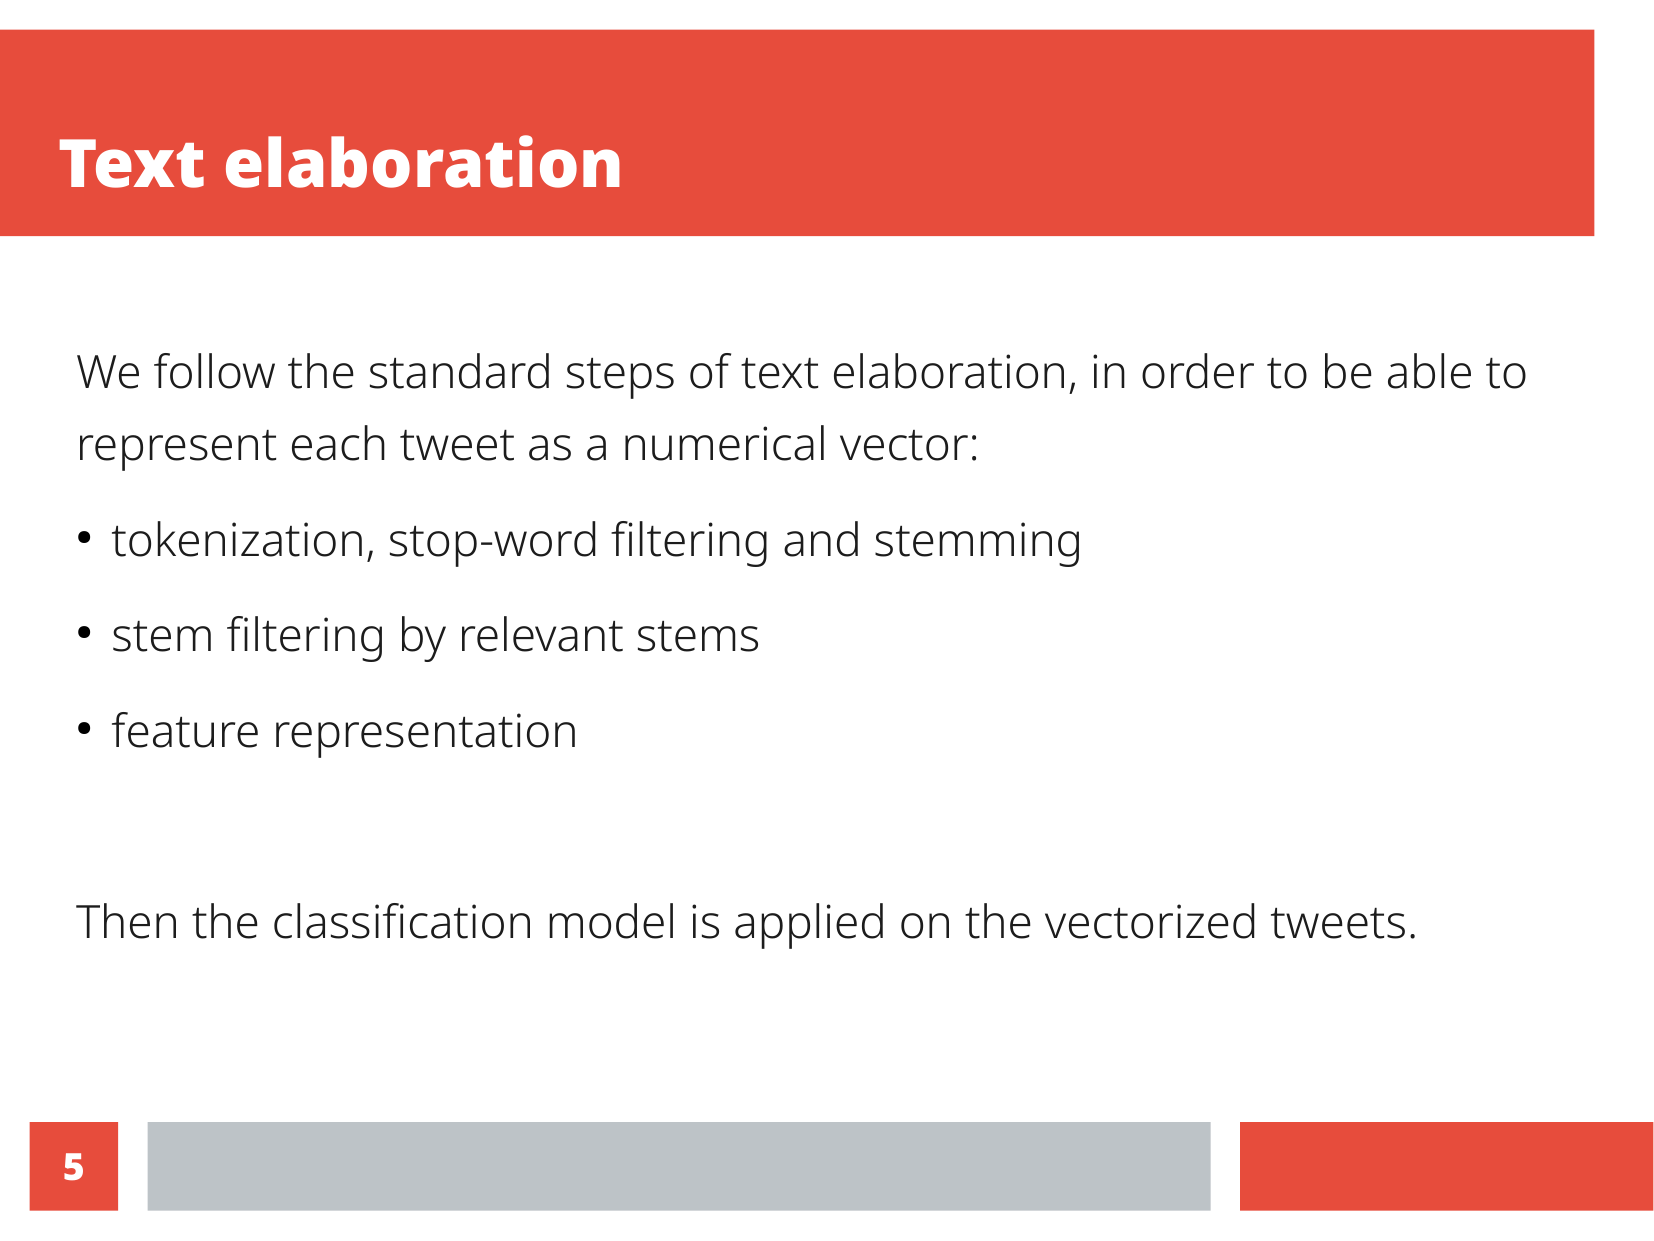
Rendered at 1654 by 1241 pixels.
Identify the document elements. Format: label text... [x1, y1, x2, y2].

text_box We follow the standard steps of text elaboration, in order to be able to represent each tweet as a numerical vector: tokenization, stop-word filtering and stemming stem filtering by relevant stems feature representation Then the classification model is applied on the vectorized tweets. [76, 330, 1582, 934]
title Text elaboration [59, 59, 1595, 207]
